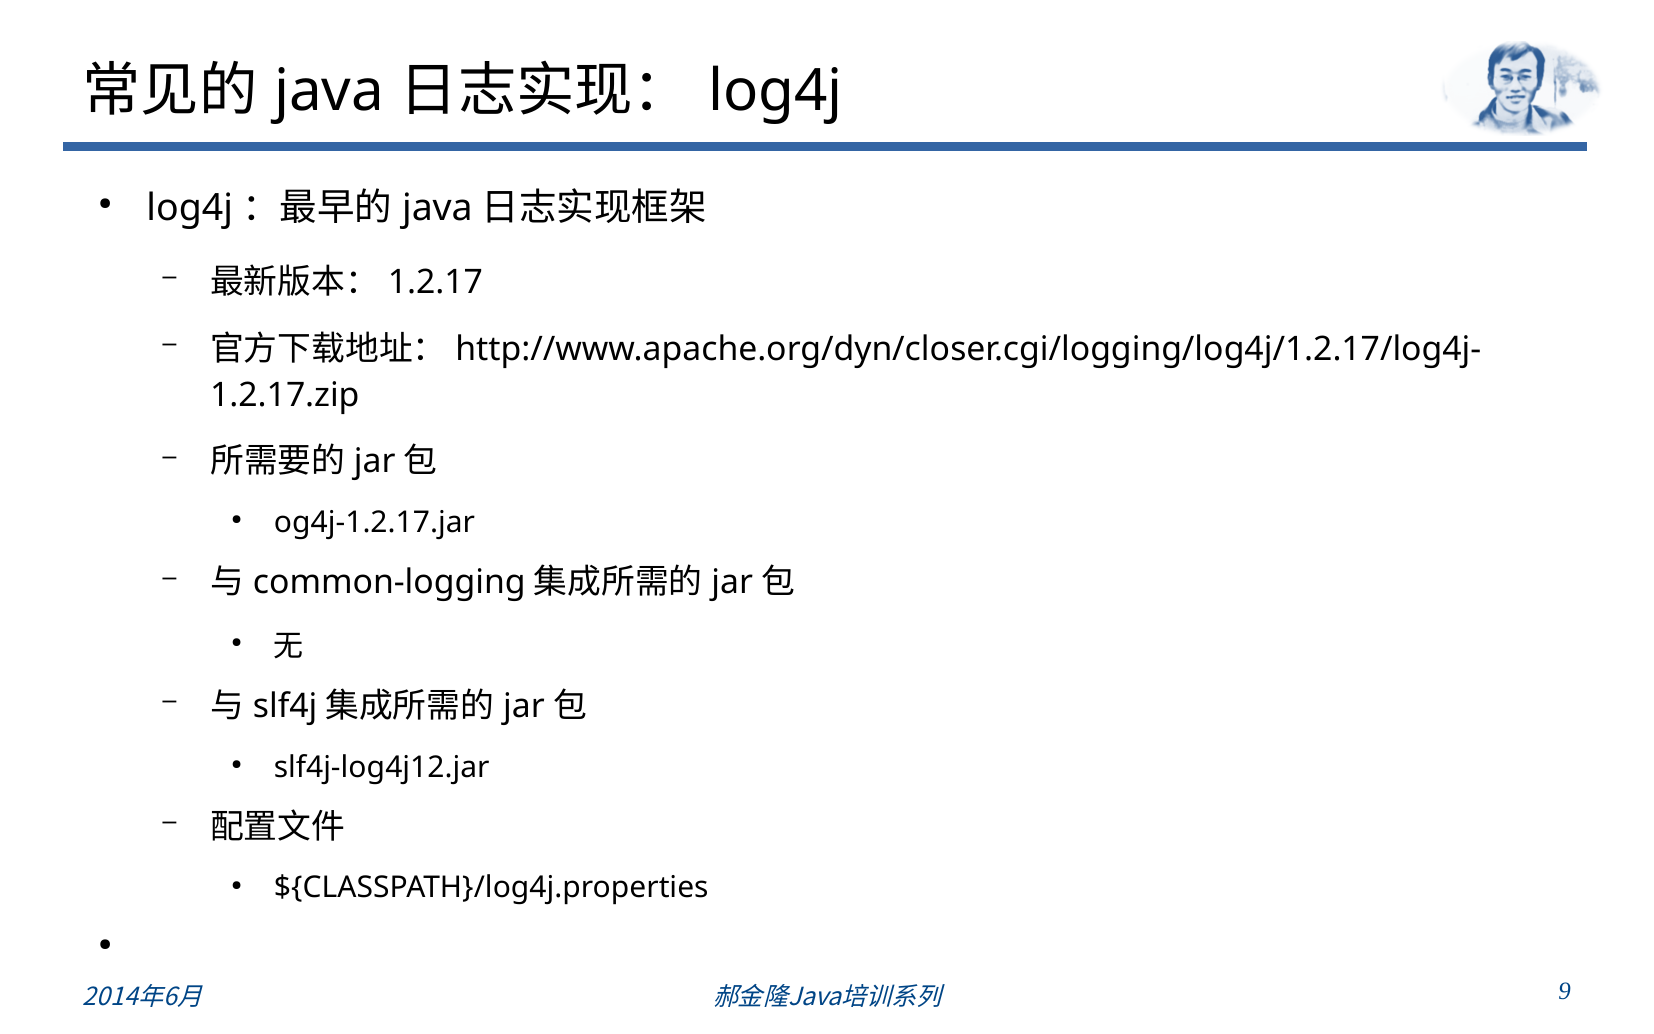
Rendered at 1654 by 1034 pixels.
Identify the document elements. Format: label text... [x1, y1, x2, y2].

list log4j：最早的java日志实现框架 最新版本：1.2.17 官方下载地址：http://www.apache.org/dyn/closer.cgi/logging/log4j/1.2.17/log4j-1.2.17.zip 所需要的jar包 og4j-1.2.17.jar 与common-logging集成所需的jar包 无 与slf4j集成所需的jar包 slf4j-log4j12.jar 配置文件 ${CLASSPATH}/log4j.properties [82, 177, 1571, 910]
picture [1440, 41, 1604, 136]
title 常见的java日志实现：log4j [82, 41, 1571, 130]
